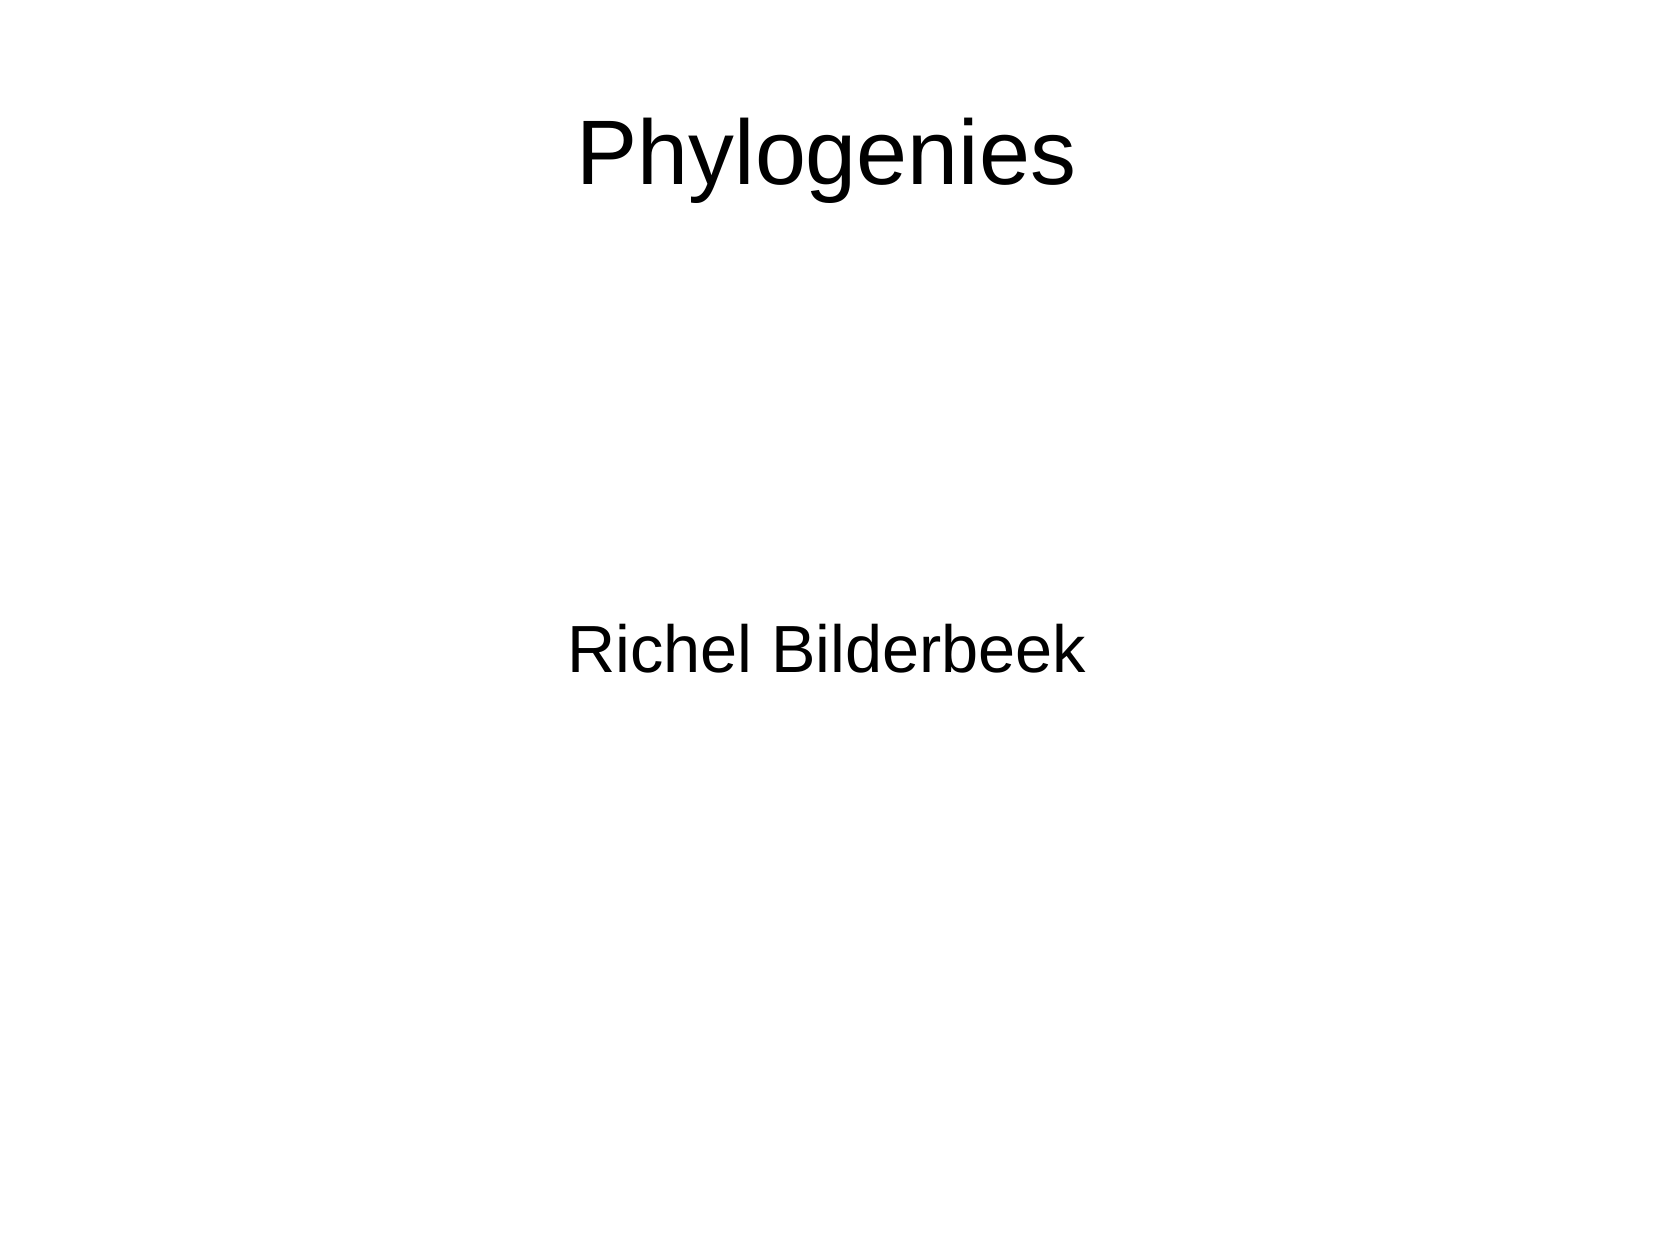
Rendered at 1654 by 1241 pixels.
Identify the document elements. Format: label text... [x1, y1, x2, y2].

subtitle Richel Bilderbeek [82, 290, 1571, 1010]
title Phylogenies [82, 49, 1571, 257]
